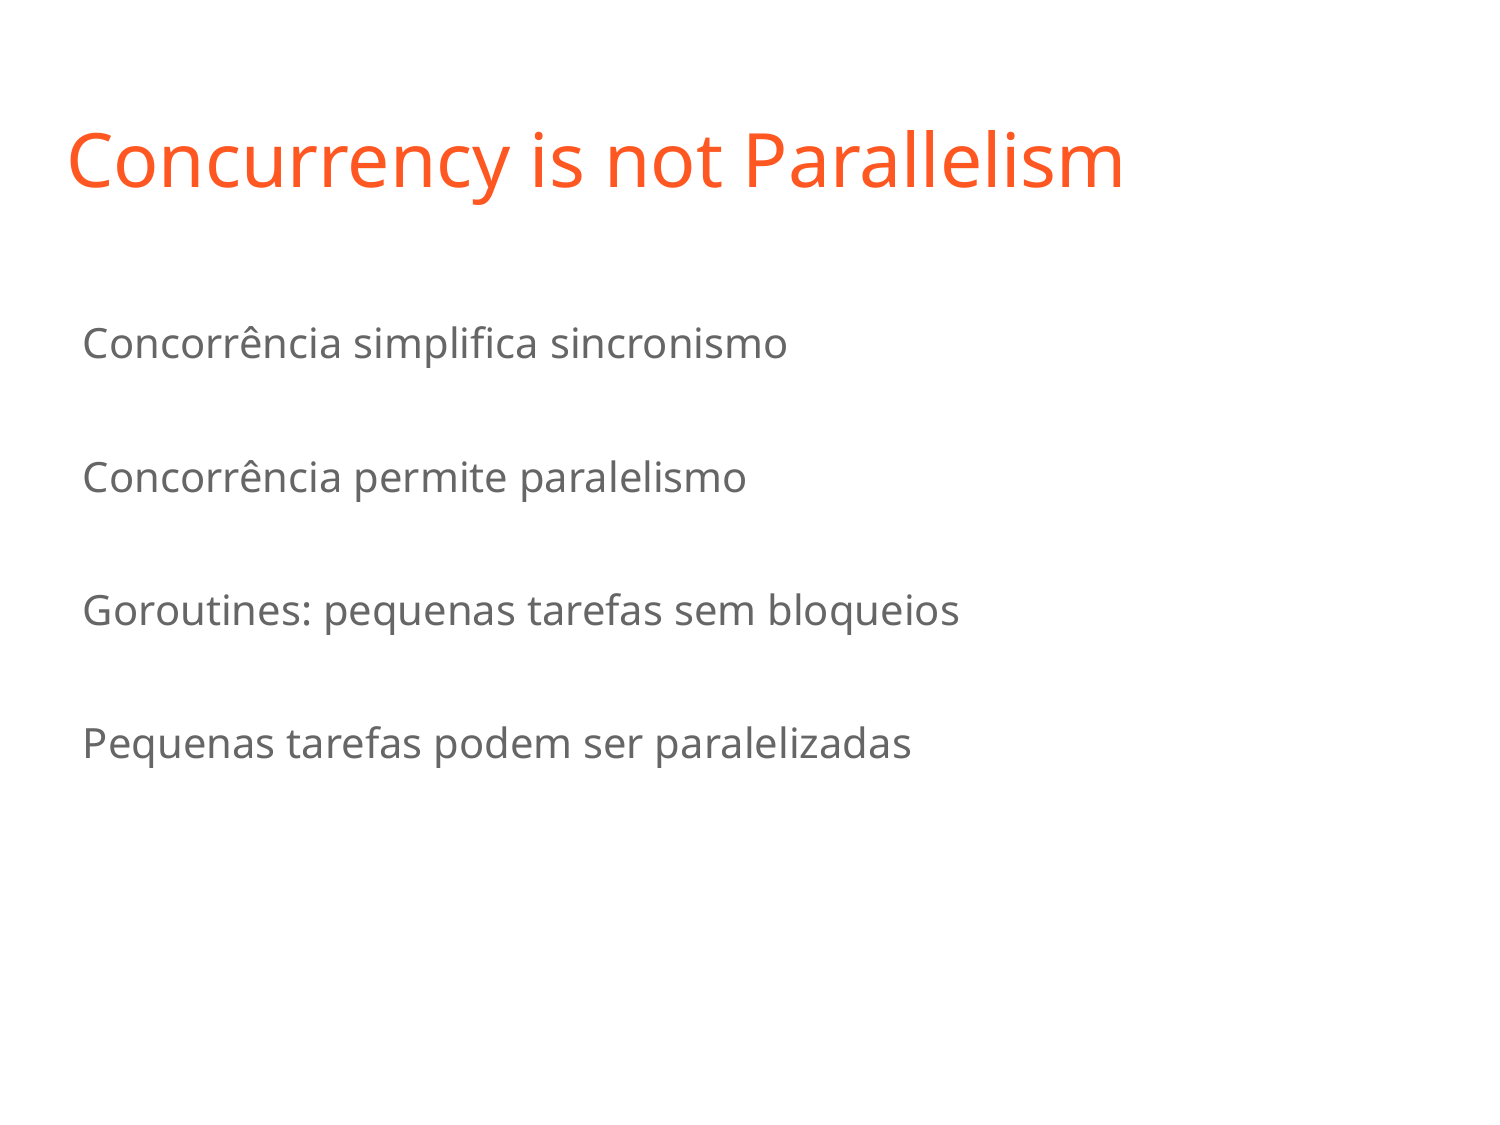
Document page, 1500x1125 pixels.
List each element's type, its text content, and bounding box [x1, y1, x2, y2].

title Concurrency is not Parallelism [51, 97, 1449, 223]
list Concorrência simplifica sincronismo Concorrência permite paralelismo Goroutines: pequenas tarefas sem bloqueios Pequenas tarefas podem ser paralelizadas [51, 252, 1449, 1053]
